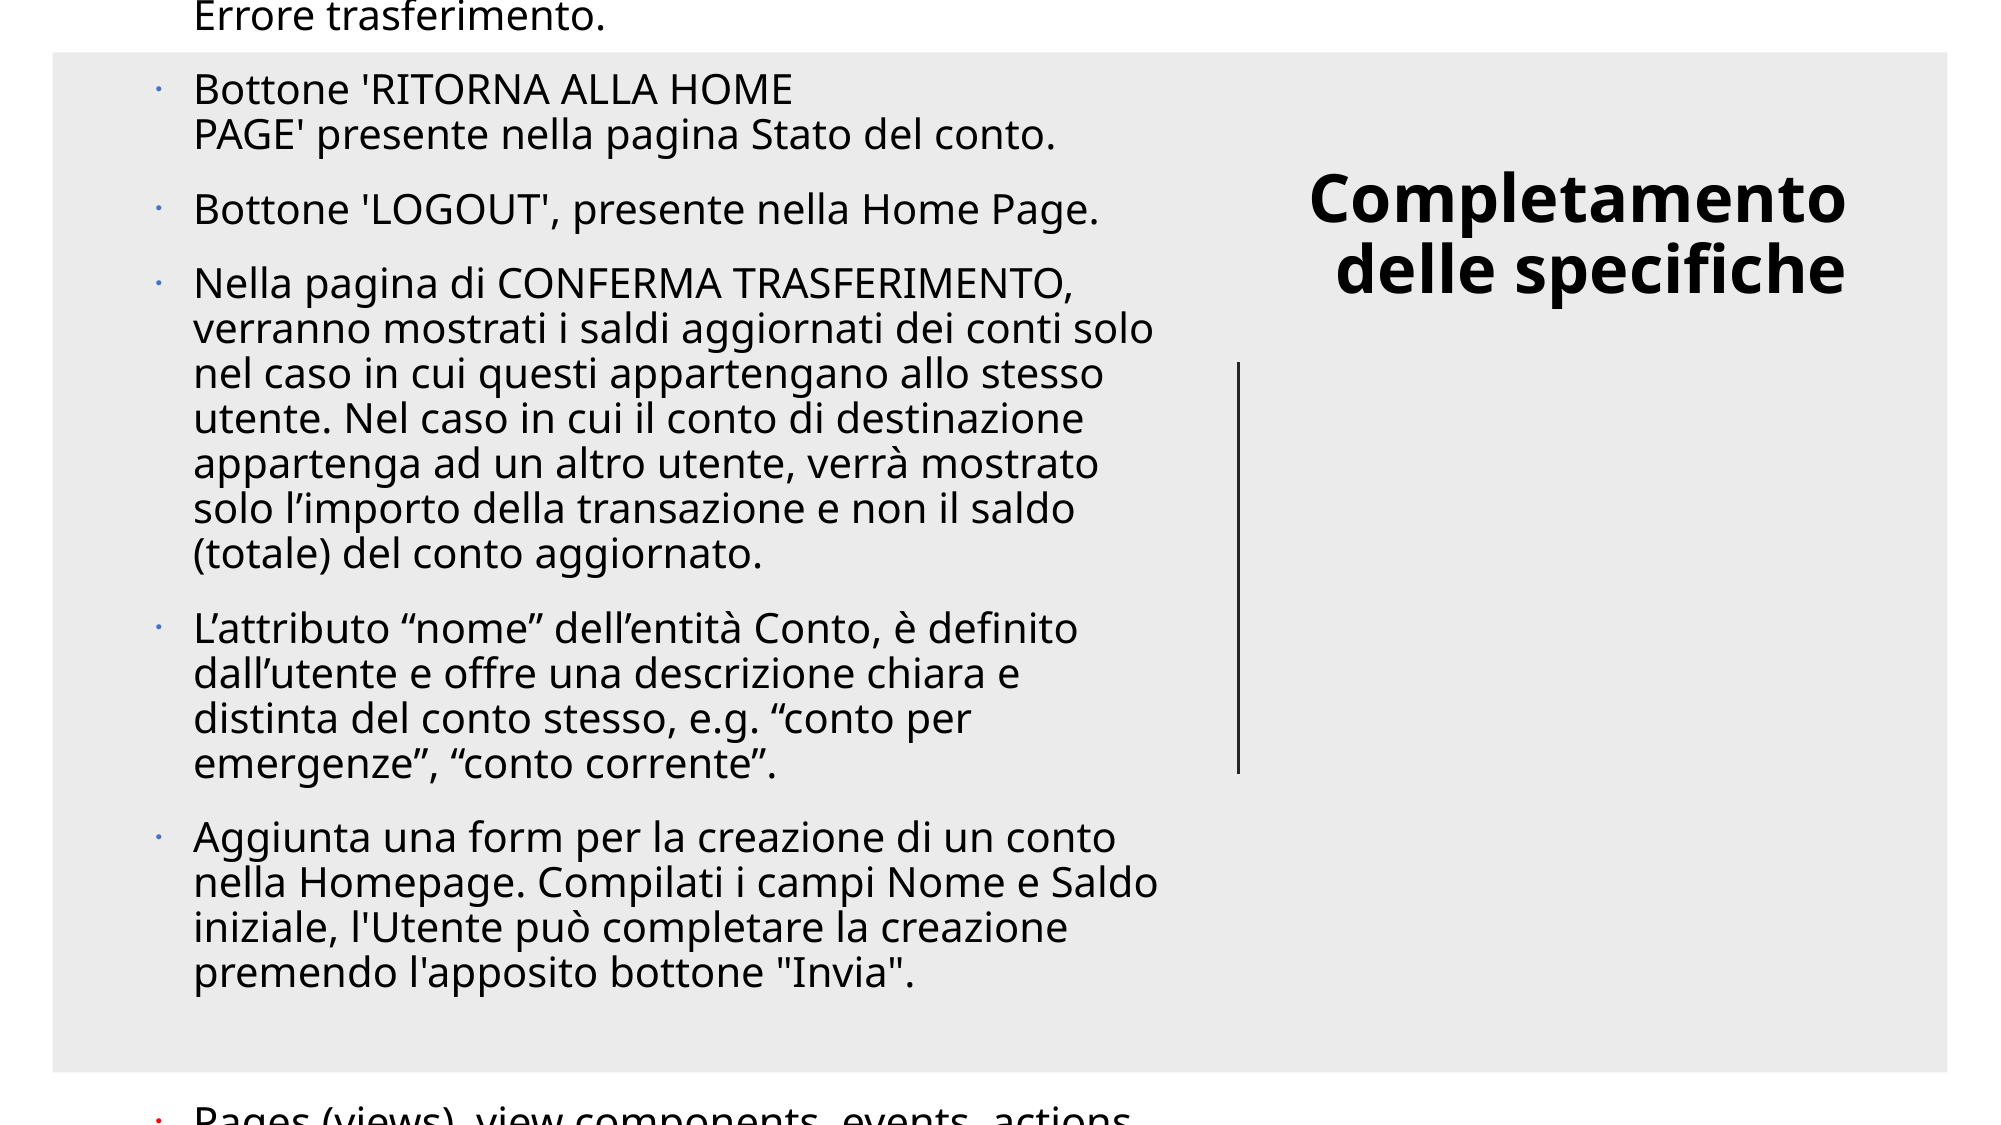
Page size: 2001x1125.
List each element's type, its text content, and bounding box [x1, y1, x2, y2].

title Completamento delle specifiche [1261, 157, 1863, 966]
text_box [52, 52, 1948, 1073]
list Bottone 'RITORNA ALLA PAGINA STATO DEL CONTO' presente nelle pagine di Conferma o Errore trasferimento. Bottone 'RITORNA ALLA HOME PAGE' presente nella pagina Stato del conto. Bottone 'LOGOUT', presente nella Home Page. Nella pagina di CONFERMA TRASFERIMENTO, verranno mostrati i saldi aggiornati dei conti solo nel caso in cui questi appartengano allo stesso utente. Nel caso in cui il conto di destinazione appartenga ad un altro utente, verrà mostrato solo l’importo della transazione e non il saldo (totale) del conto aggiornato. L’attributo “nome” dell’entità Conto, è definito dall’utente e offre una descrizione chiara e distinta del conto stesso, e.g. “conto per emergenze”, “conto corrente”. Aggiunta una form per la creazione di un conto nella Homepage. Compilati i campi Nome e Saldo iniziale, l'Utente può completare la creazione premendo l'apposito bottone "Invia". Pages (views), view components, events, actions [140, 158, 1187, 967]
